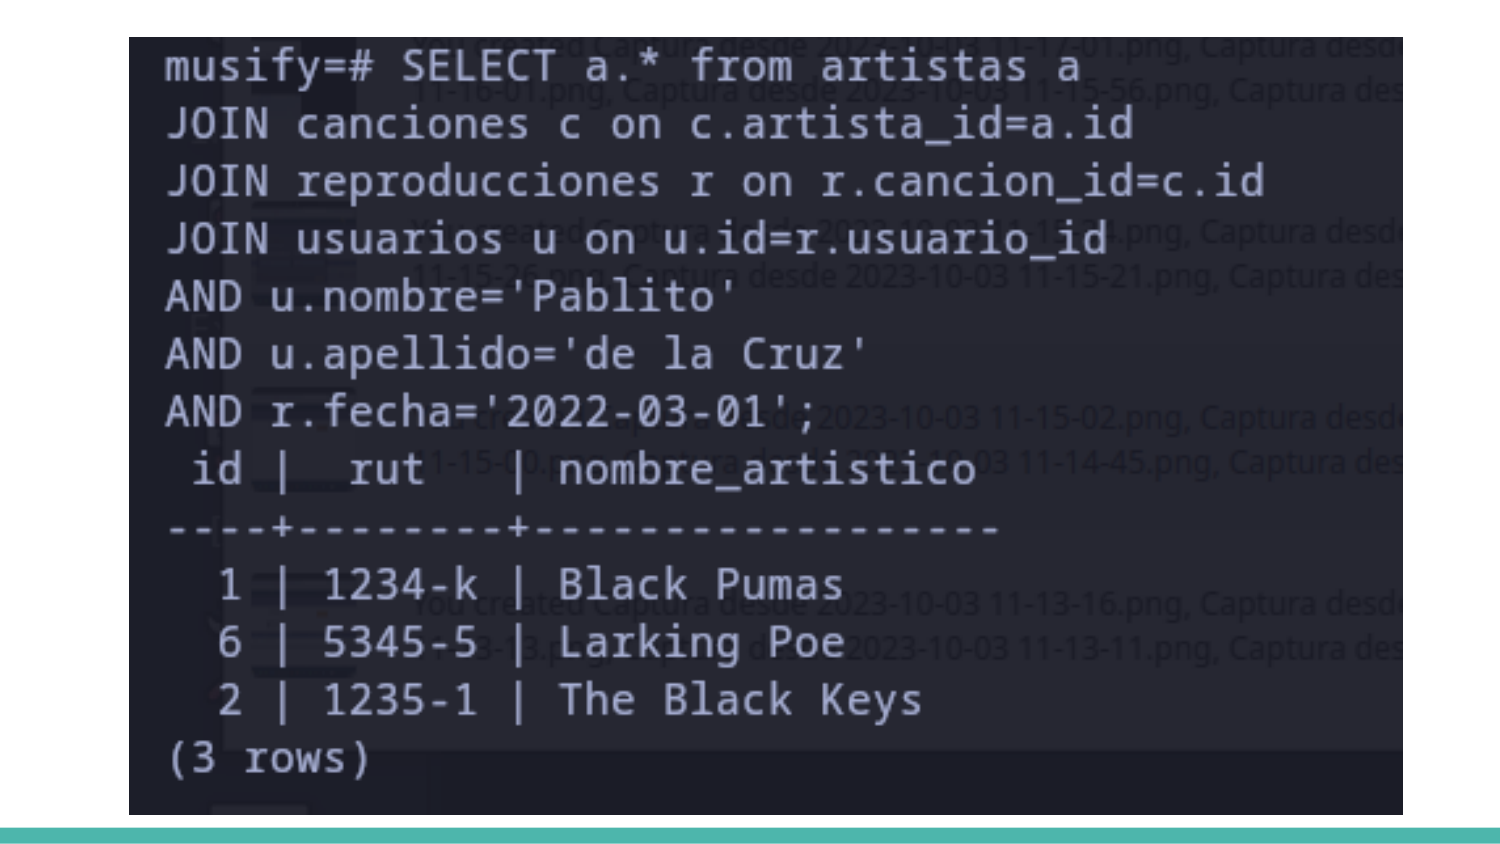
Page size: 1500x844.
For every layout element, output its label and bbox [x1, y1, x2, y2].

picture [129, 37, 1403, 815]
